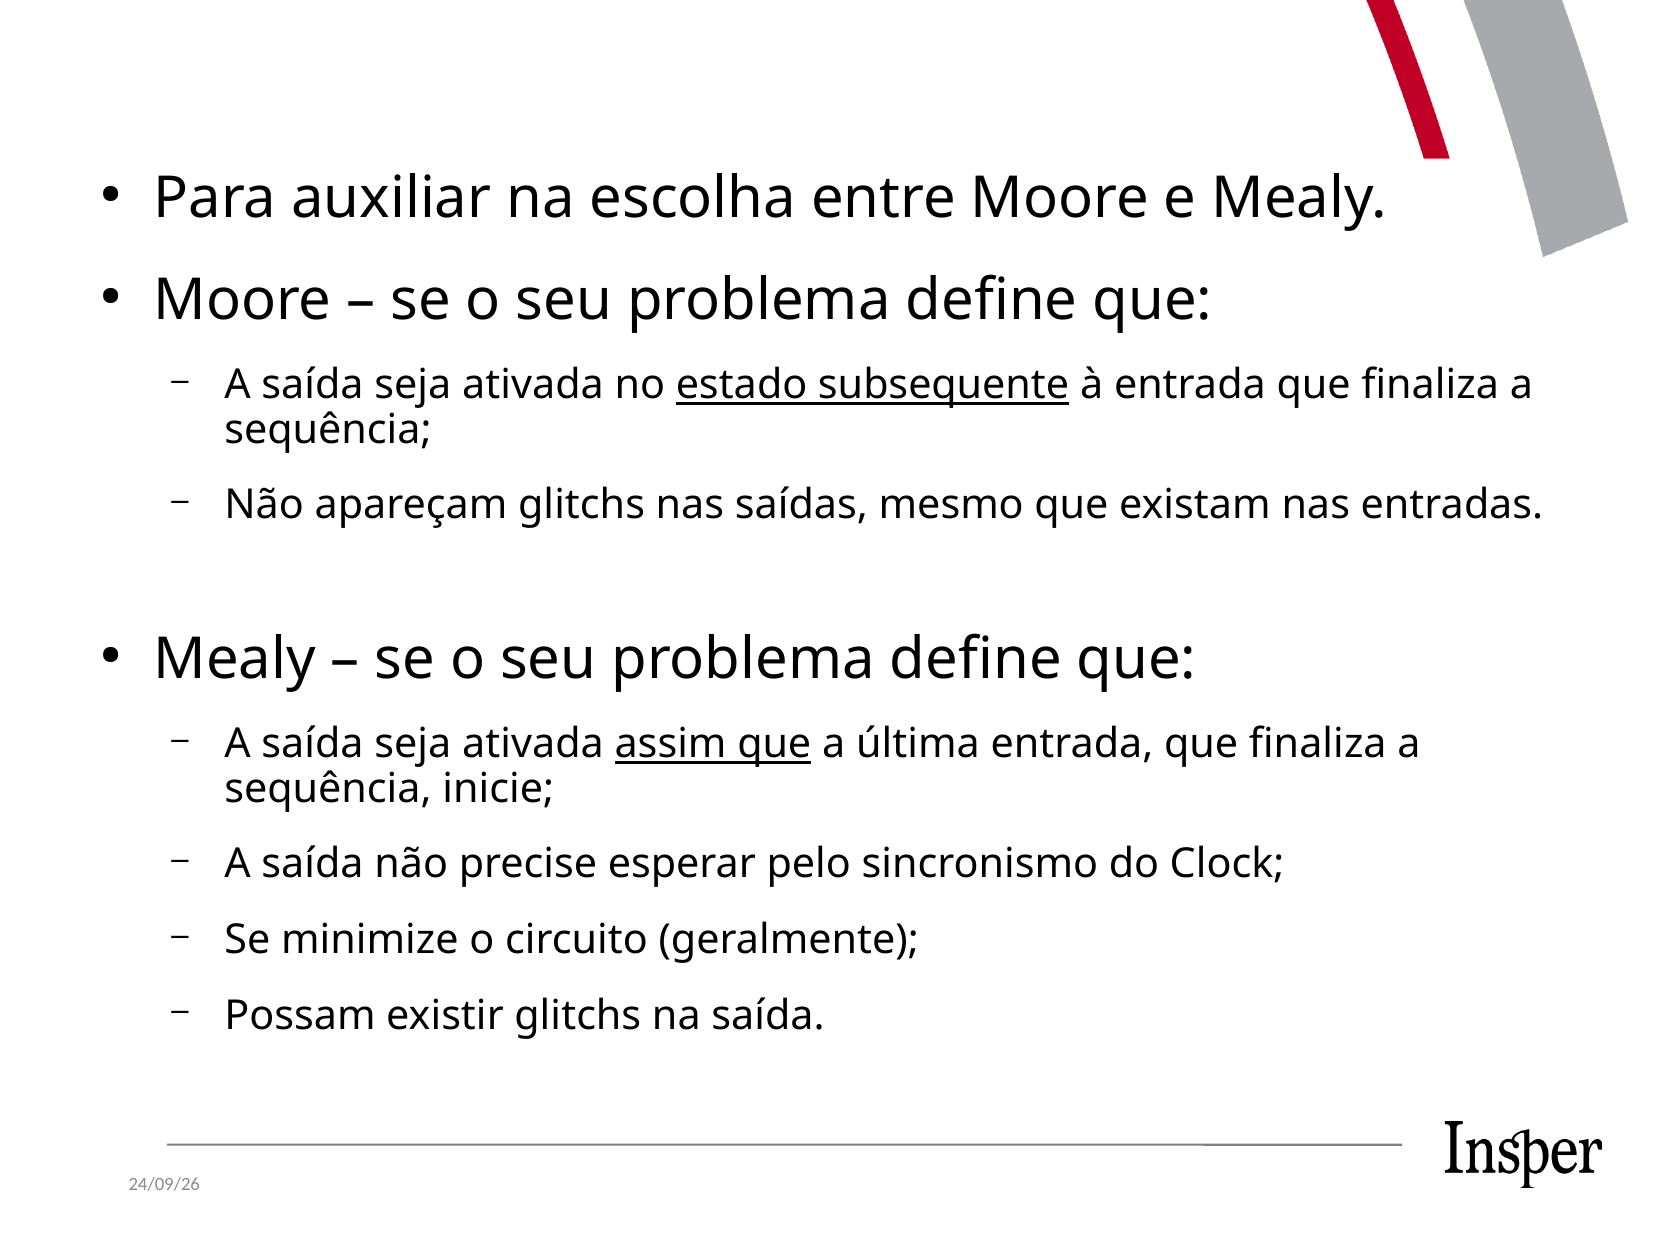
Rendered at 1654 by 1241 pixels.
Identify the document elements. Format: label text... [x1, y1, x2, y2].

list Para auxiliar na escolha entre Moore e Mealy. Moore – se o seu problema define que: A saída seja ativada no estado subsequente à entrada que finaliza a sequência; Não apareçam glitchs nas saídas, mesmo que existam nas entradas. Mealy – se o seu problema define que: A saída seja ativada assim que a última entrada, que finaliza a sequência, inicie; A saída não precise esperar pelo sincronismo do Clock; Se minimize o circuito (geralmente); Possam existir glitchs na saída. [82, 59, 1571, 1193]
